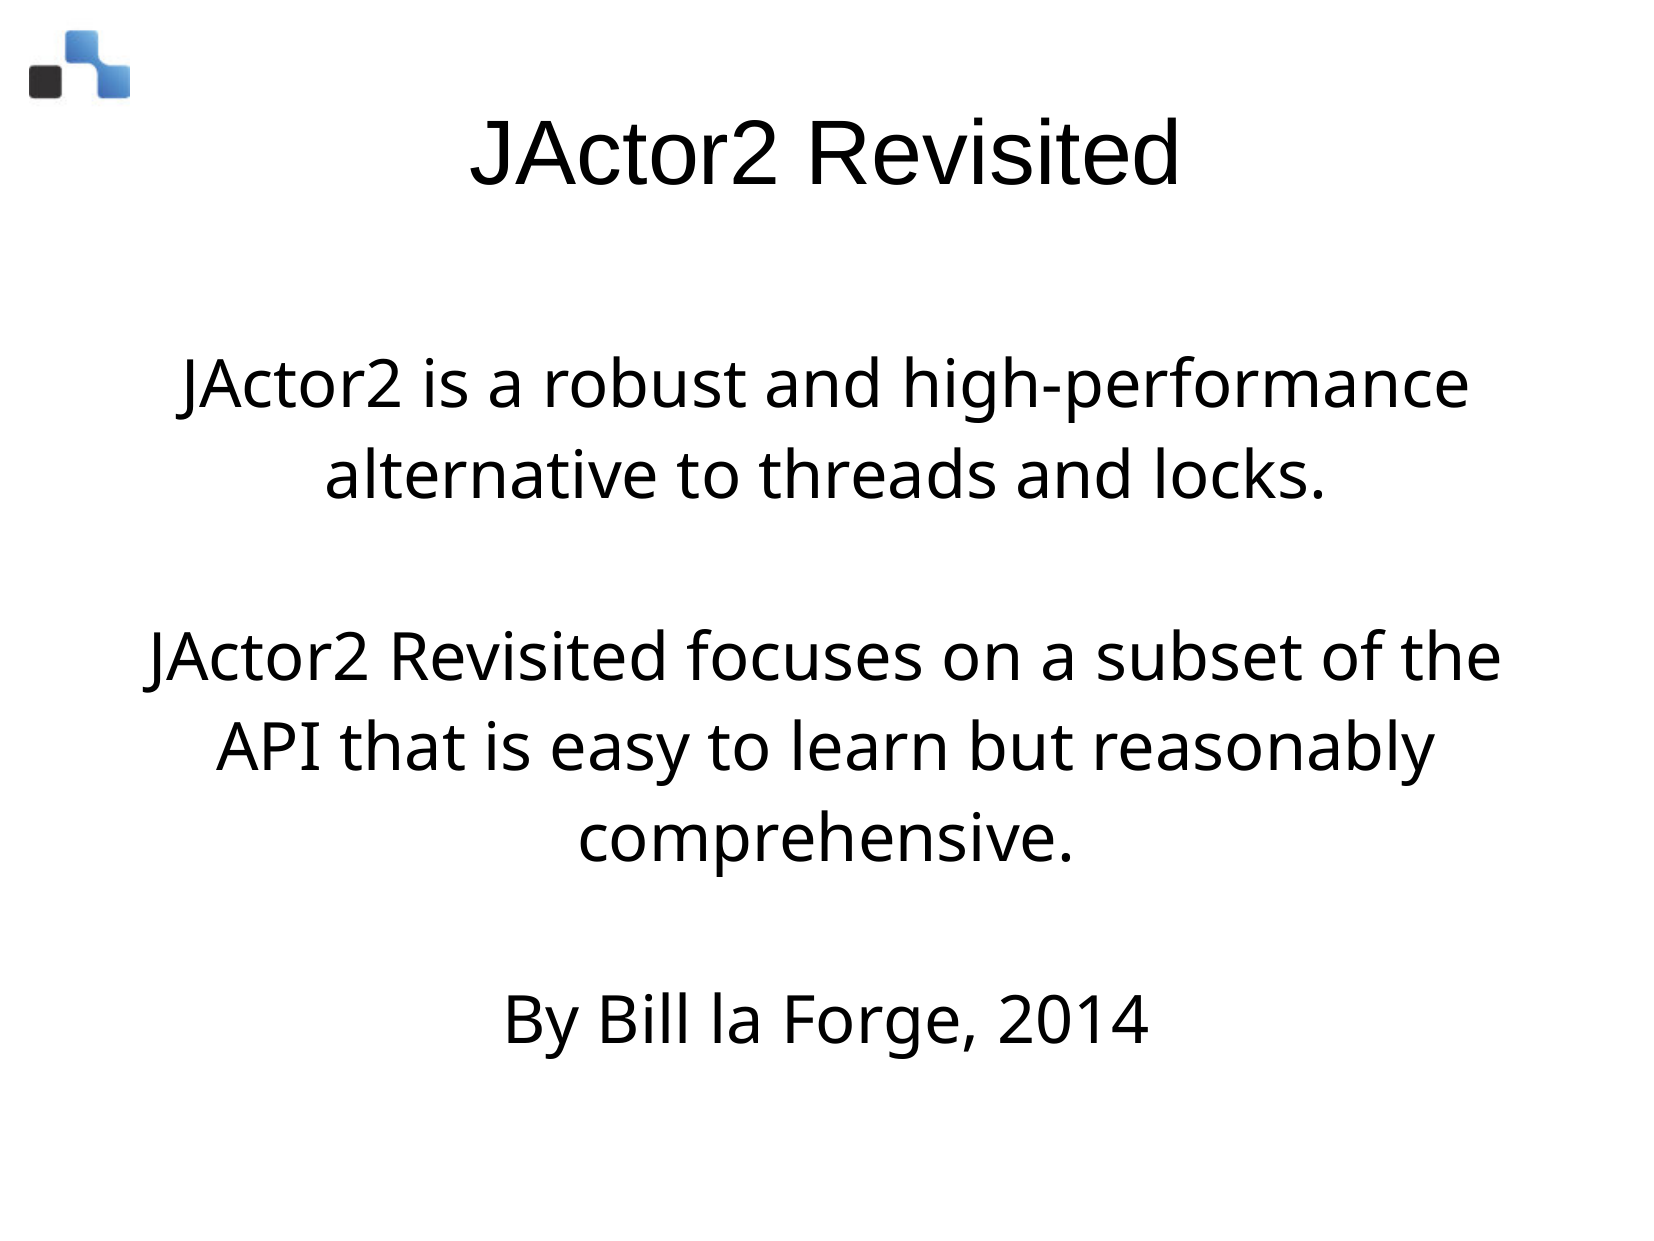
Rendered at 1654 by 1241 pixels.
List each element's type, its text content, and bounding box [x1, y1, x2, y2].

picture [29, 18, 130, 119]
subtitle JActor2 is a robust and high-performance alternative to threads and locks. JActor2 Revisited focuses on a subset of the API that is easy to learn but reasonably comprehensive. By Bill la Forge, 2014 [82, 290, 1571, 1109]
title JActor2 Revisited [82, 49, 1571, 257]
